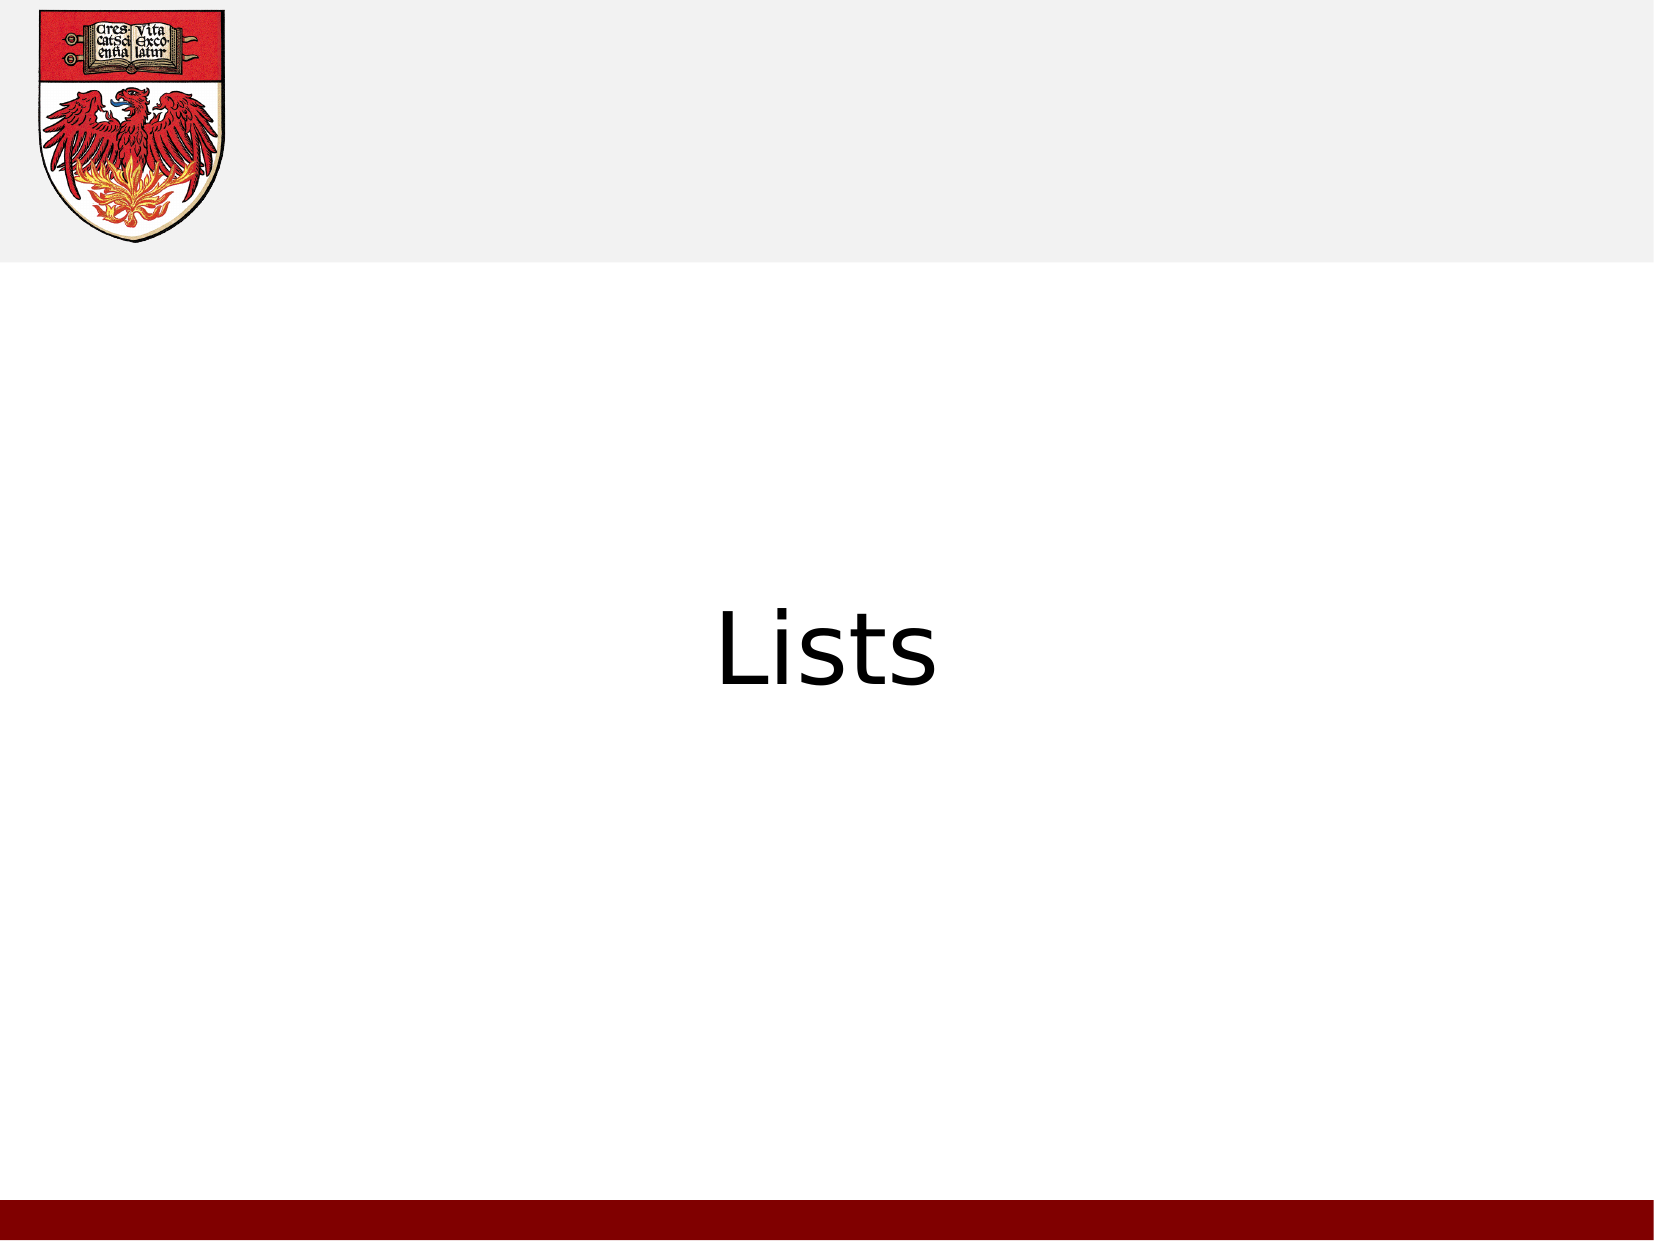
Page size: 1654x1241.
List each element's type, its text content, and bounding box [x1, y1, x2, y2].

picture [37, 9, 226, 244]
subtitle Lists [82, 290, 1571, 1010]
